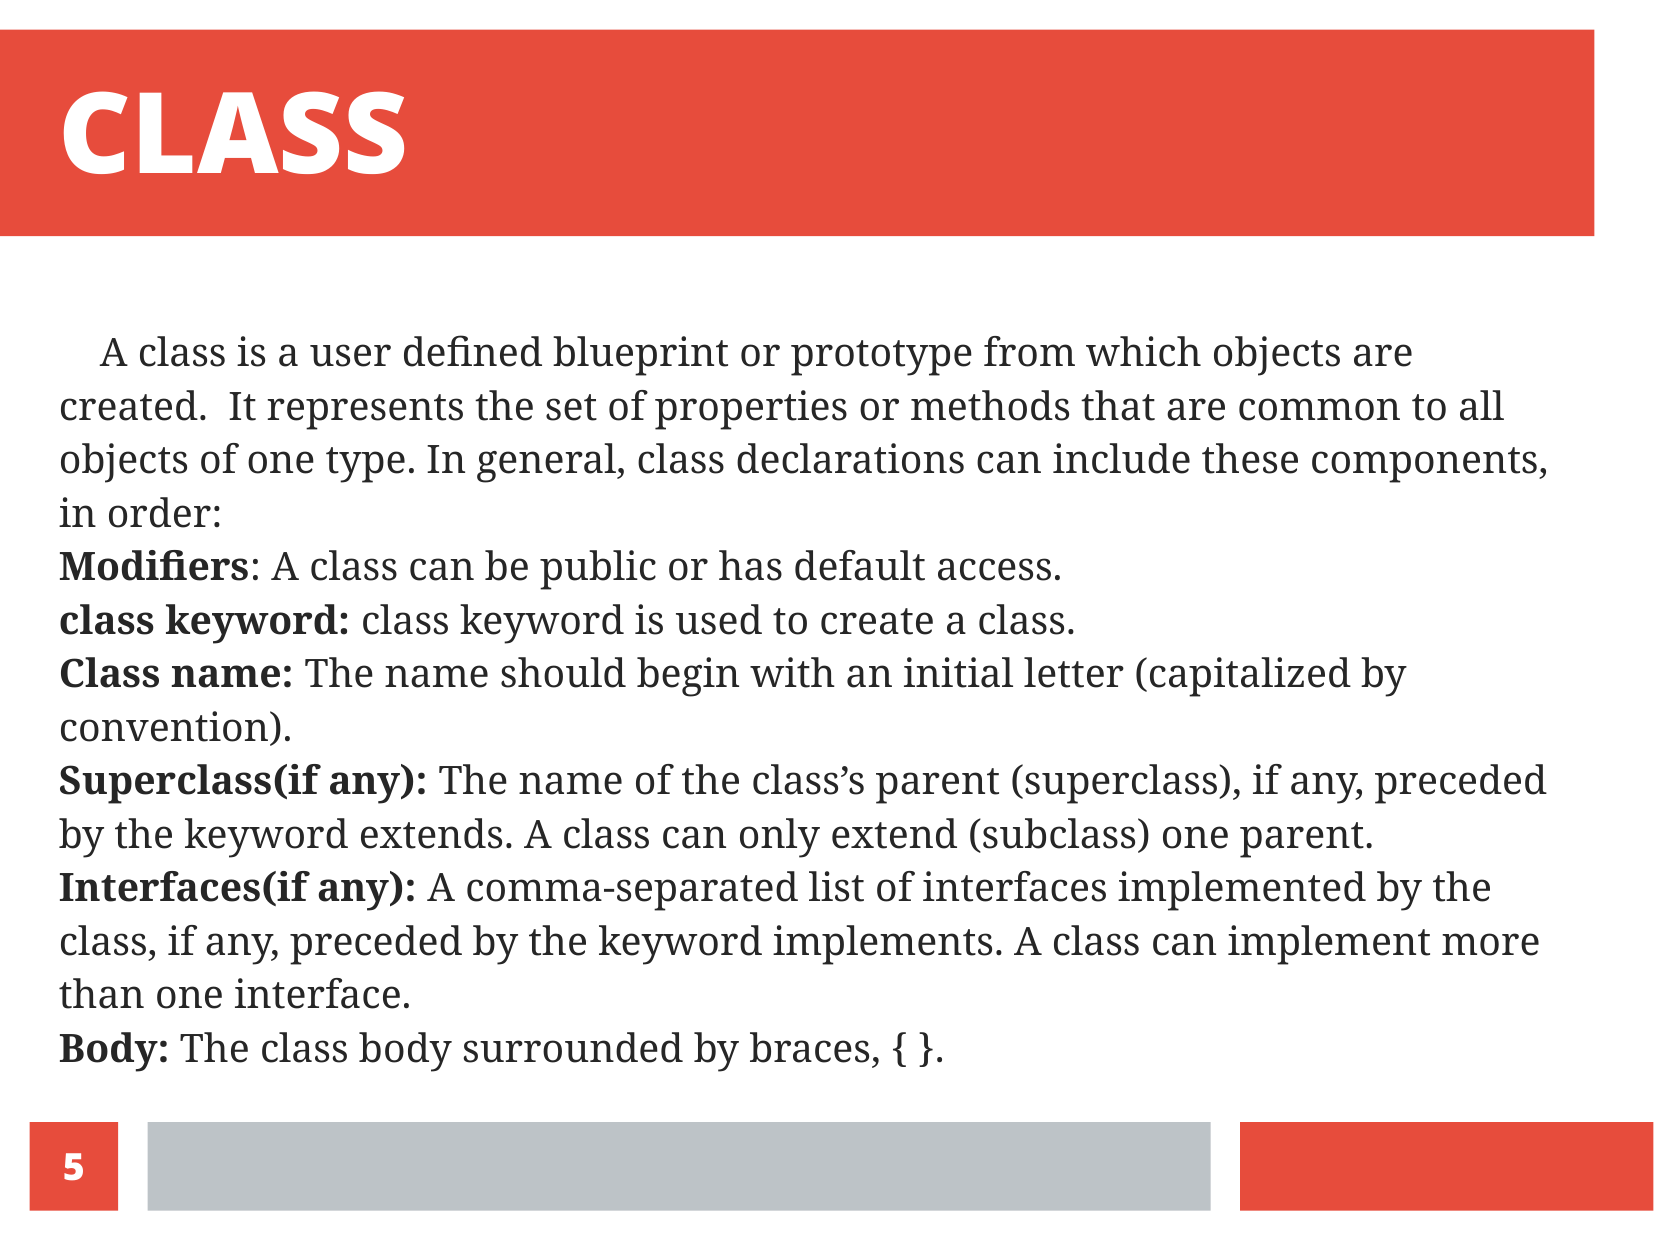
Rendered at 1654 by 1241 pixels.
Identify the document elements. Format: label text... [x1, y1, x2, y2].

title CLASS [59, 59, 1595, 207]
list A class is a user defined blueprint or prototype from which objects are created. It represents the set of properties or methods that are common to all objects of one type. In general, class declarations can include these components, in order: Modifiers: A class can be public or has default access. class keyword: class keyword is used to create a class. Class name: The name should begin with an initial letter (capitalized by convention). Superclass(if any): The name of the class’s parent (superclass), if any, preceded by the keyword extends. A class can only extend (subclass) one parent. Interfaces(if any): A comma-separated list of interfaces implemented by the class, if any, preceded by the keyword implements. A class can implement more than one interface. Body: The class body surrounded by braces, { }. [59, 324, 1565, 1093]
